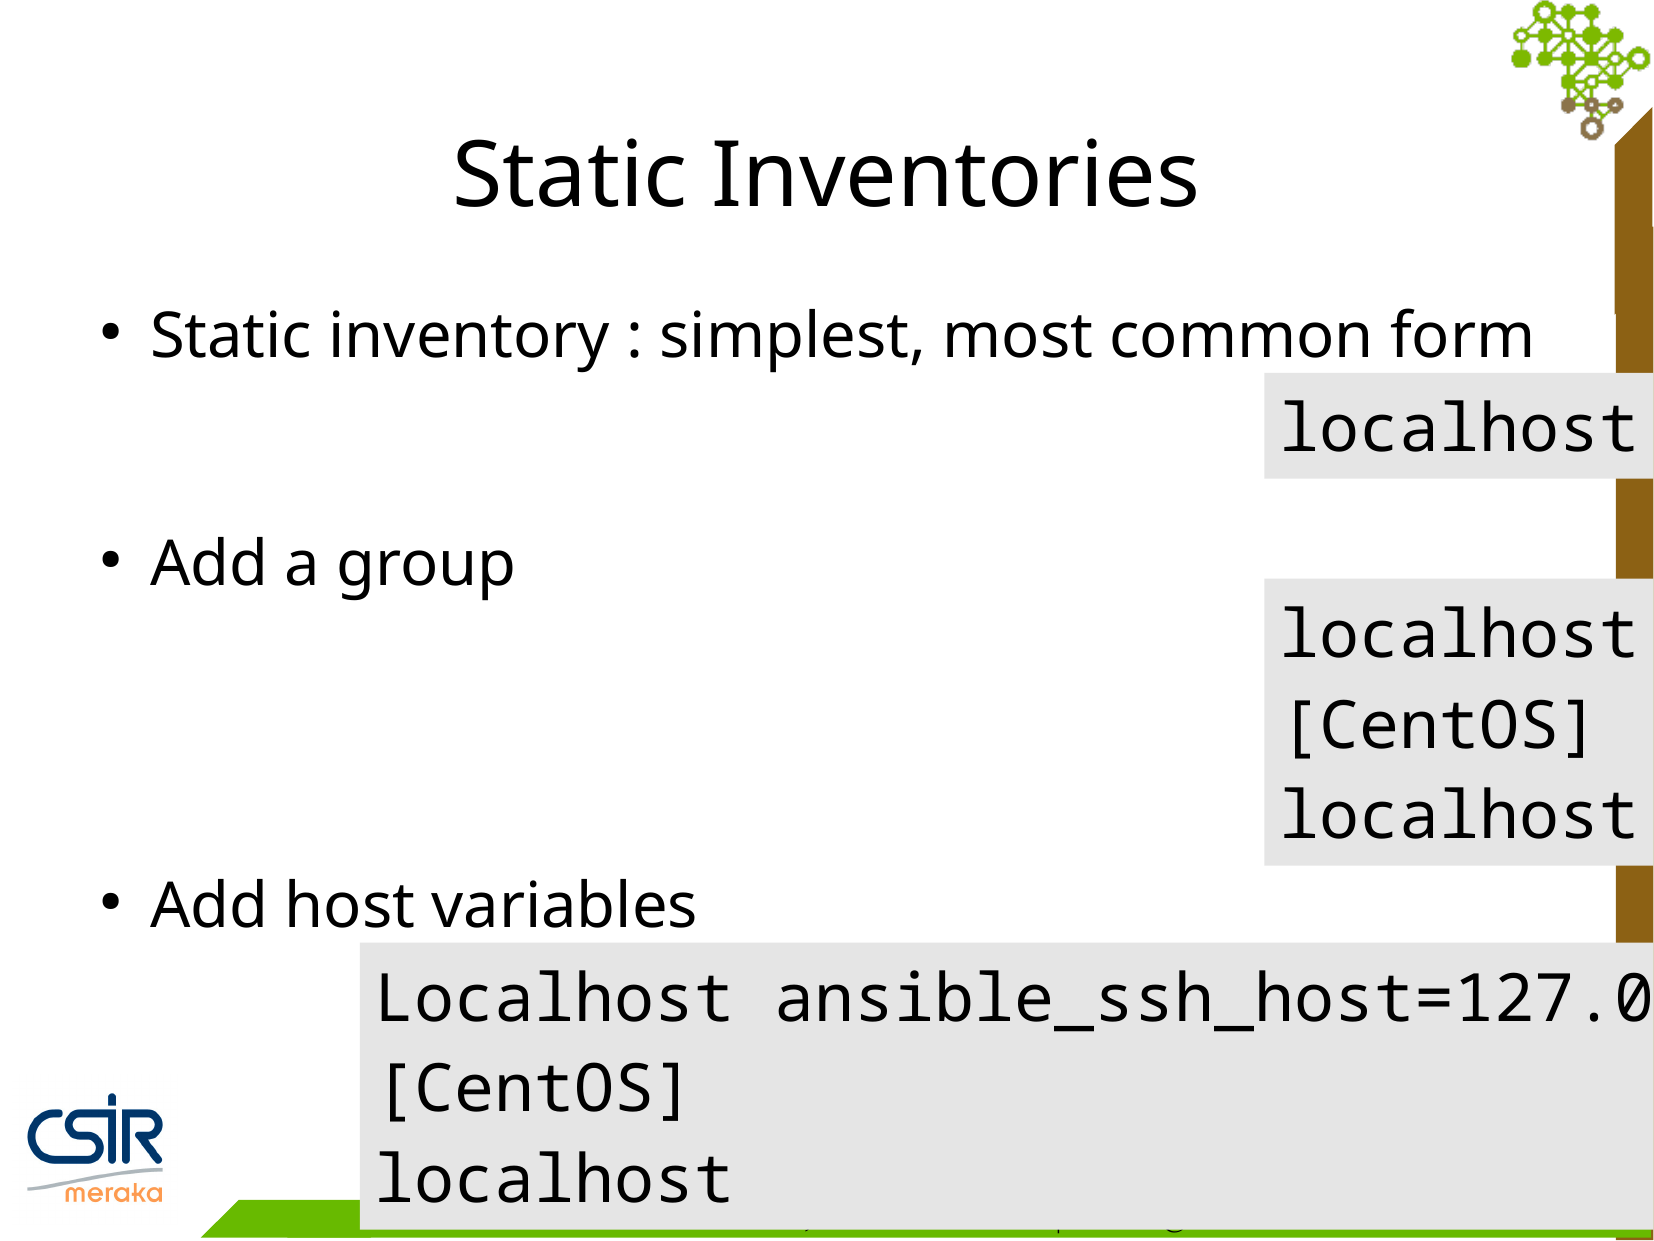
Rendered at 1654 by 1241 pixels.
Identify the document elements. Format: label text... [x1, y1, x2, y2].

list Static inventory : simplest, most common form Add a group Add host variables [82, 290, 1571, 1010]
text_box Localhost ansible_ssh_host=127.0.0.1 [CentOS] localhost [359, 942, 1596, 1160]
text_box localhost [1264, 372, 1596, 456]
text_box localhost [CentOS] localhost [1264, 578, 1596, 796]
picture [12, 1074, 178, 1225]
title Static Inventories [82, 67, 1571, 275]
picture [1503, 0, 1654, 144]
